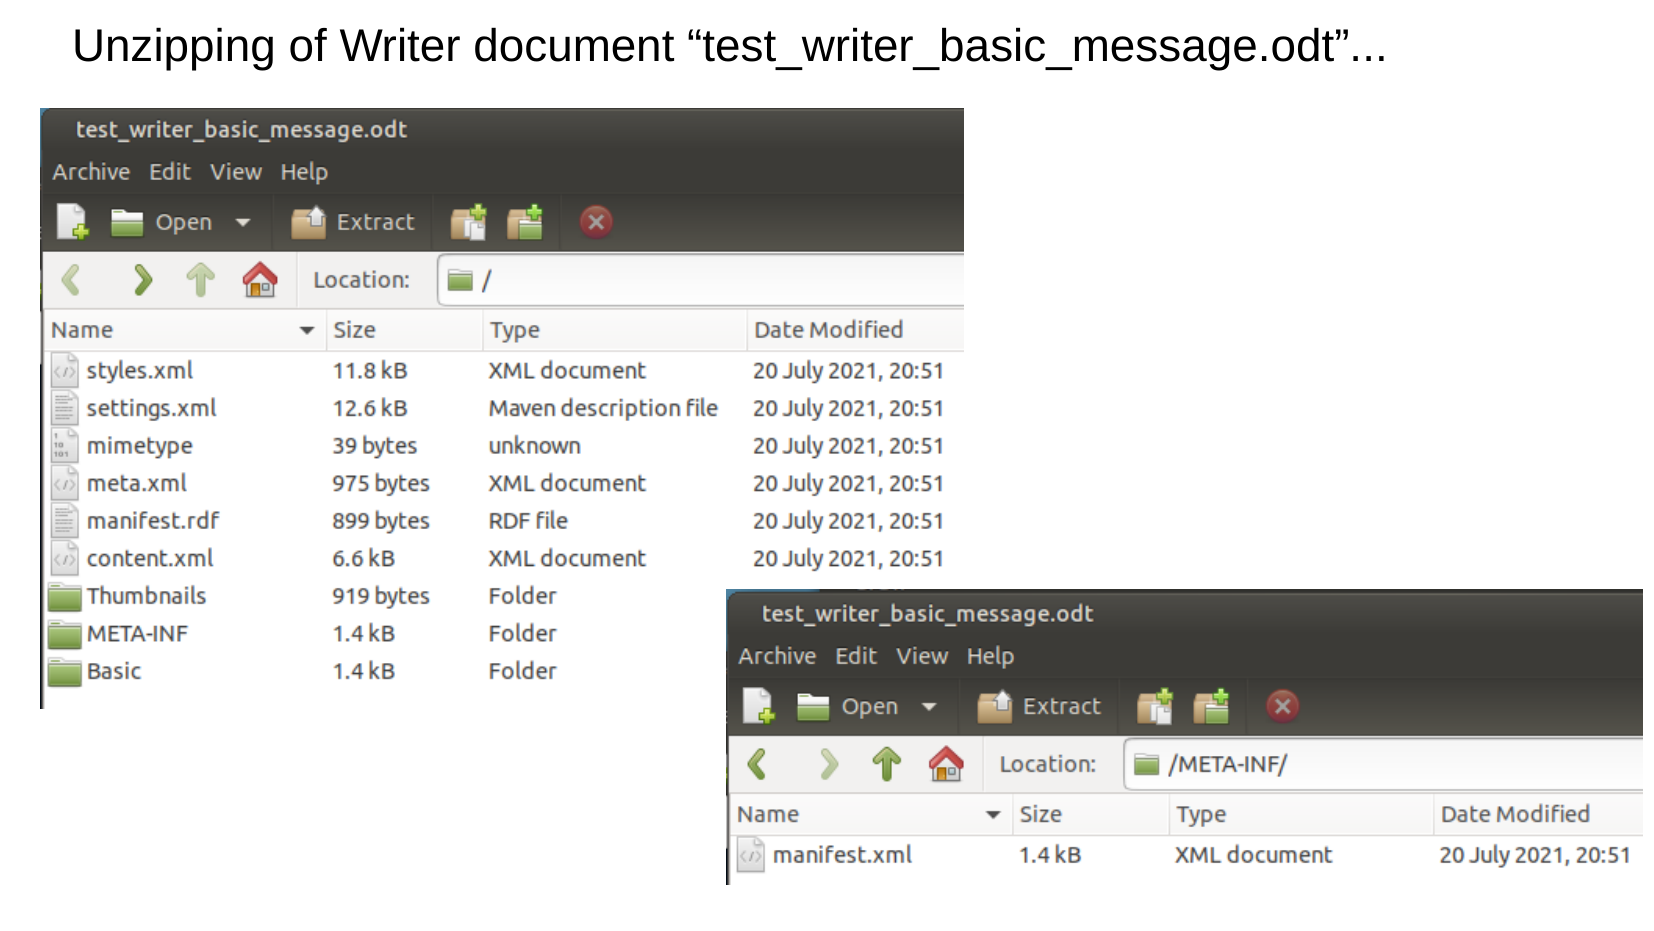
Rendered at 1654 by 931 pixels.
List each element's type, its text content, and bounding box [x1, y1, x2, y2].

subtitle Unzipping of Writer document “test_writer_basic_message.odt”... [72, 19, 1561, 111]
picture [40, 108, 1643, 885]
